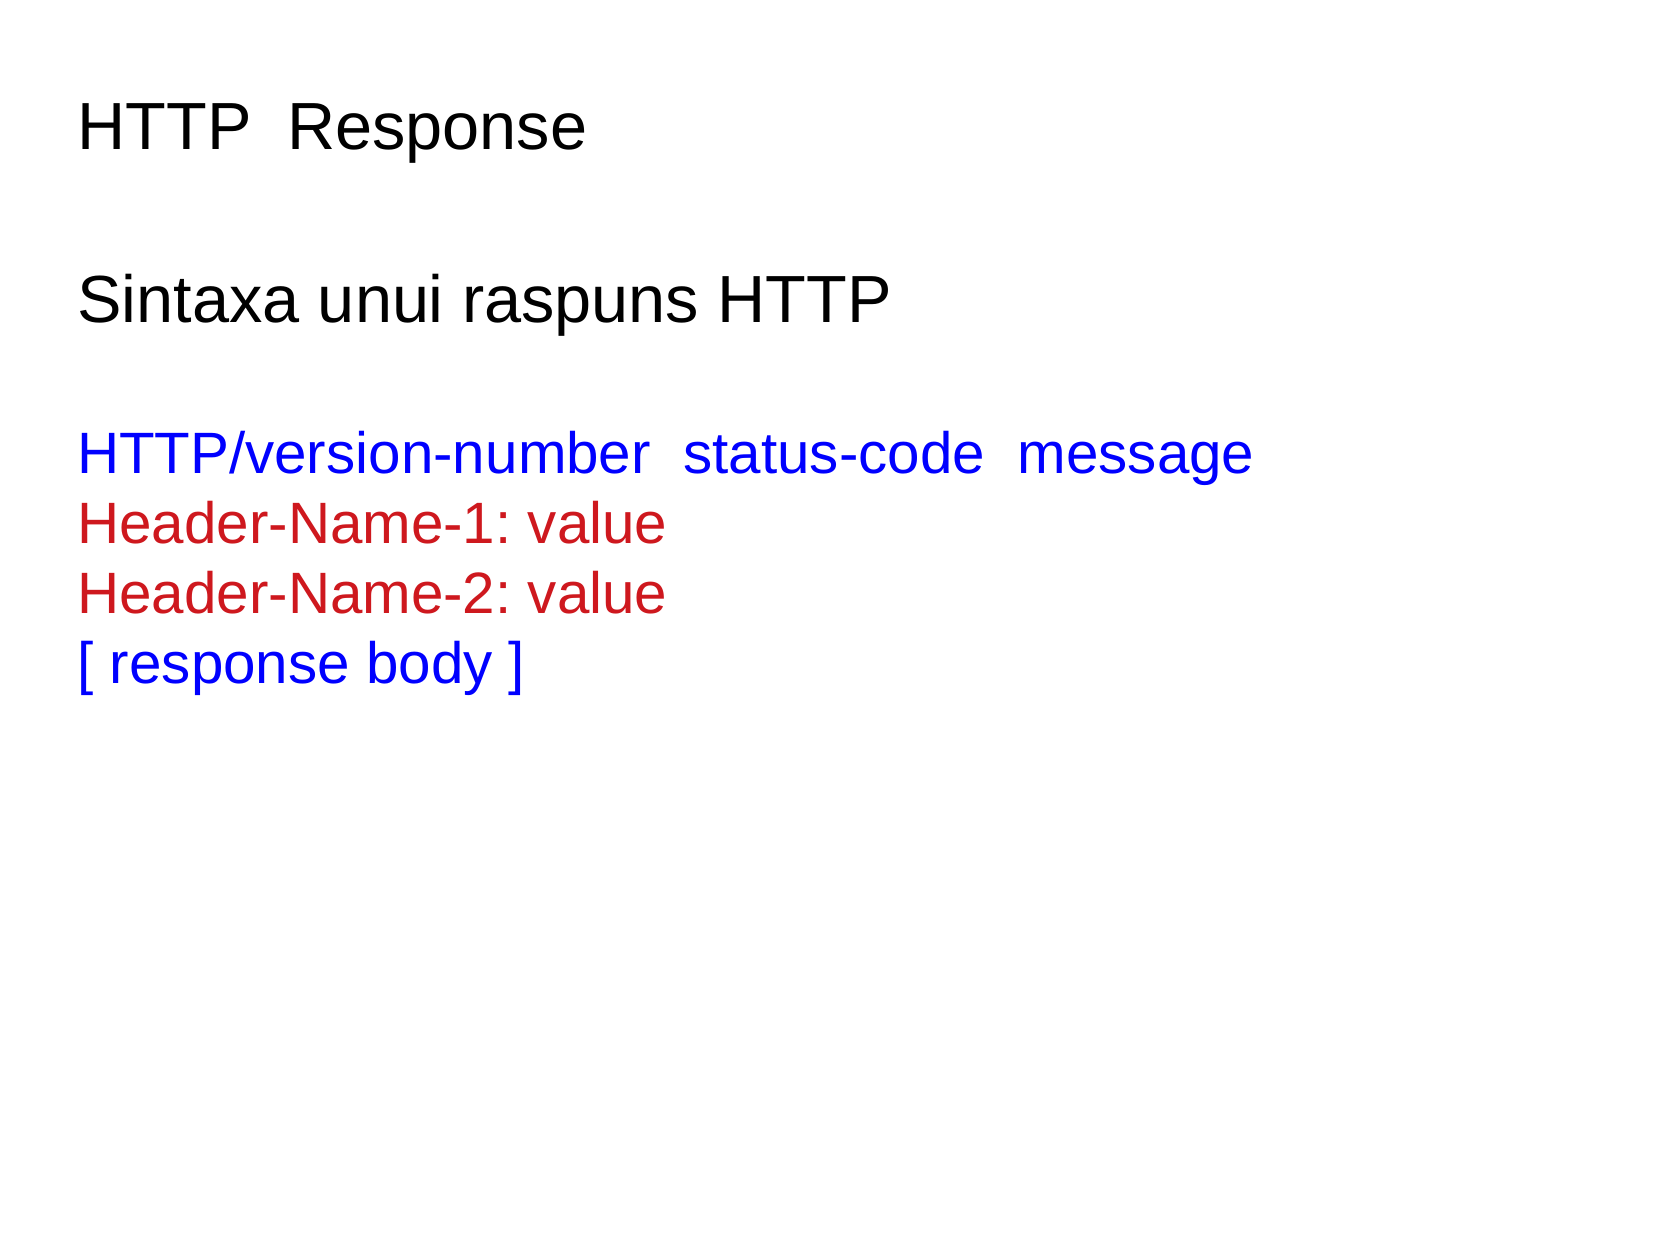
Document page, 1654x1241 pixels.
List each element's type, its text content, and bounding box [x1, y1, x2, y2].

text_box HTTP Response Sintaxa unui raspuns HTTP HTTP/version-number status-code message Header-Name-1: value Header-Name-2: value [ response body ] [62, 74, 1413, 1100]
